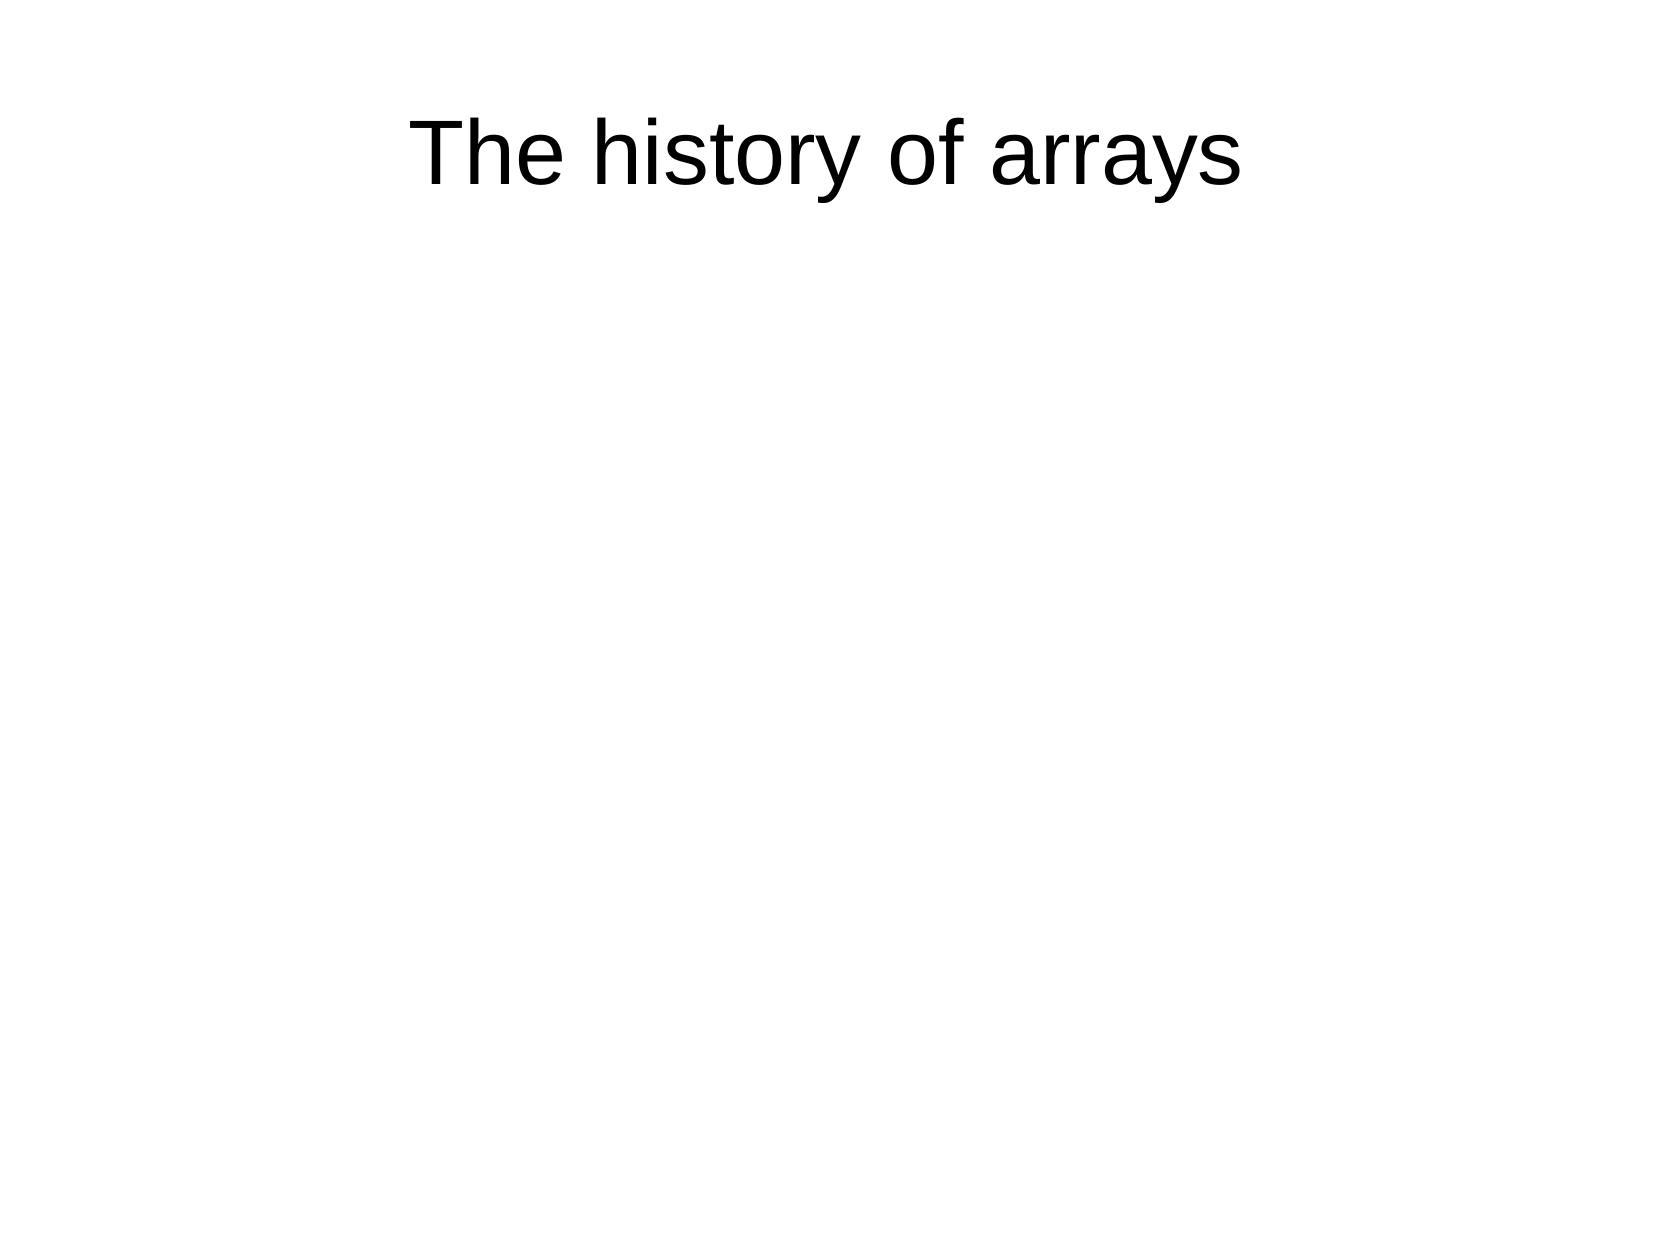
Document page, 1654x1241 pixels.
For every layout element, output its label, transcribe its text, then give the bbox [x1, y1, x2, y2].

title The history of arrays [82, 49, 1571, 257]
